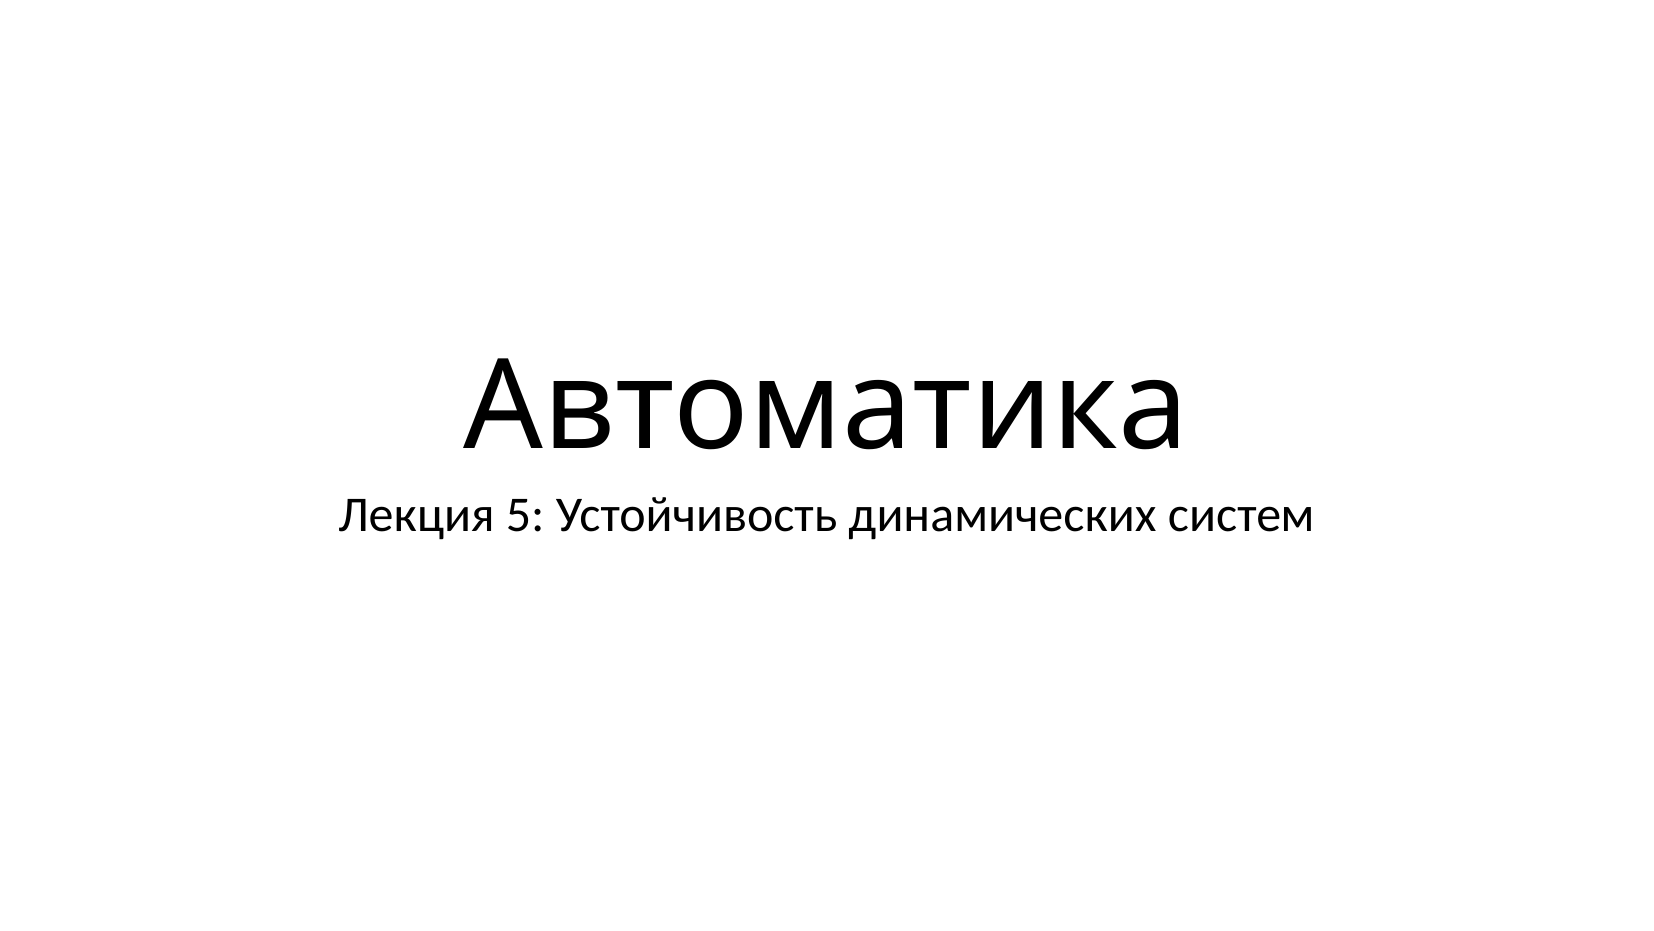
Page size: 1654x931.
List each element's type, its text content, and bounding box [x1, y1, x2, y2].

subtitle Лекция 5: Устойчивость динамических систем [206, 488, 1447, 713]
title Автоматика [206, 152, 1447, 476]
